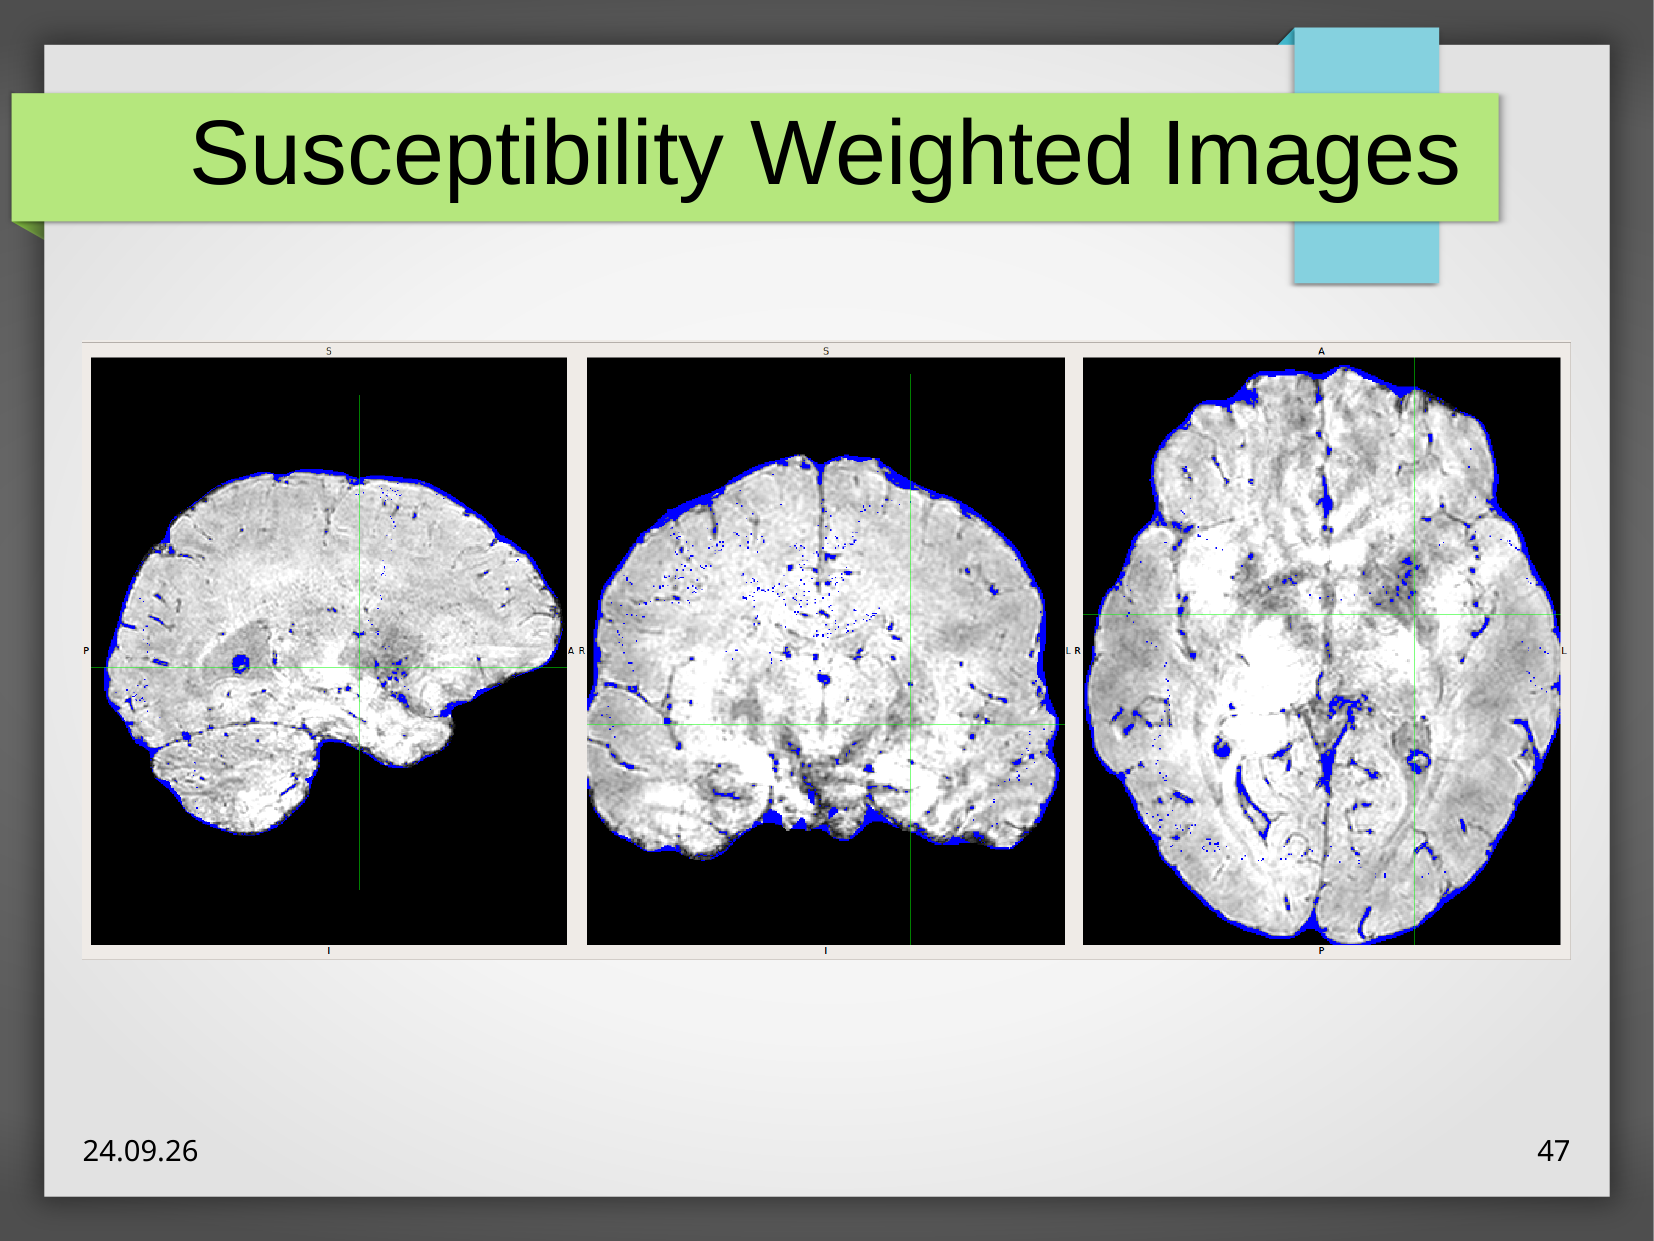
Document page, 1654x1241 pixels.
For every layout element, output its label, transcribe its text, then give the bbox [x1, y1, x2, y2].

title Susceptibility Weighted Images [82, 49, 1571, 257]
picture [0, 0, 1654, 1241]
